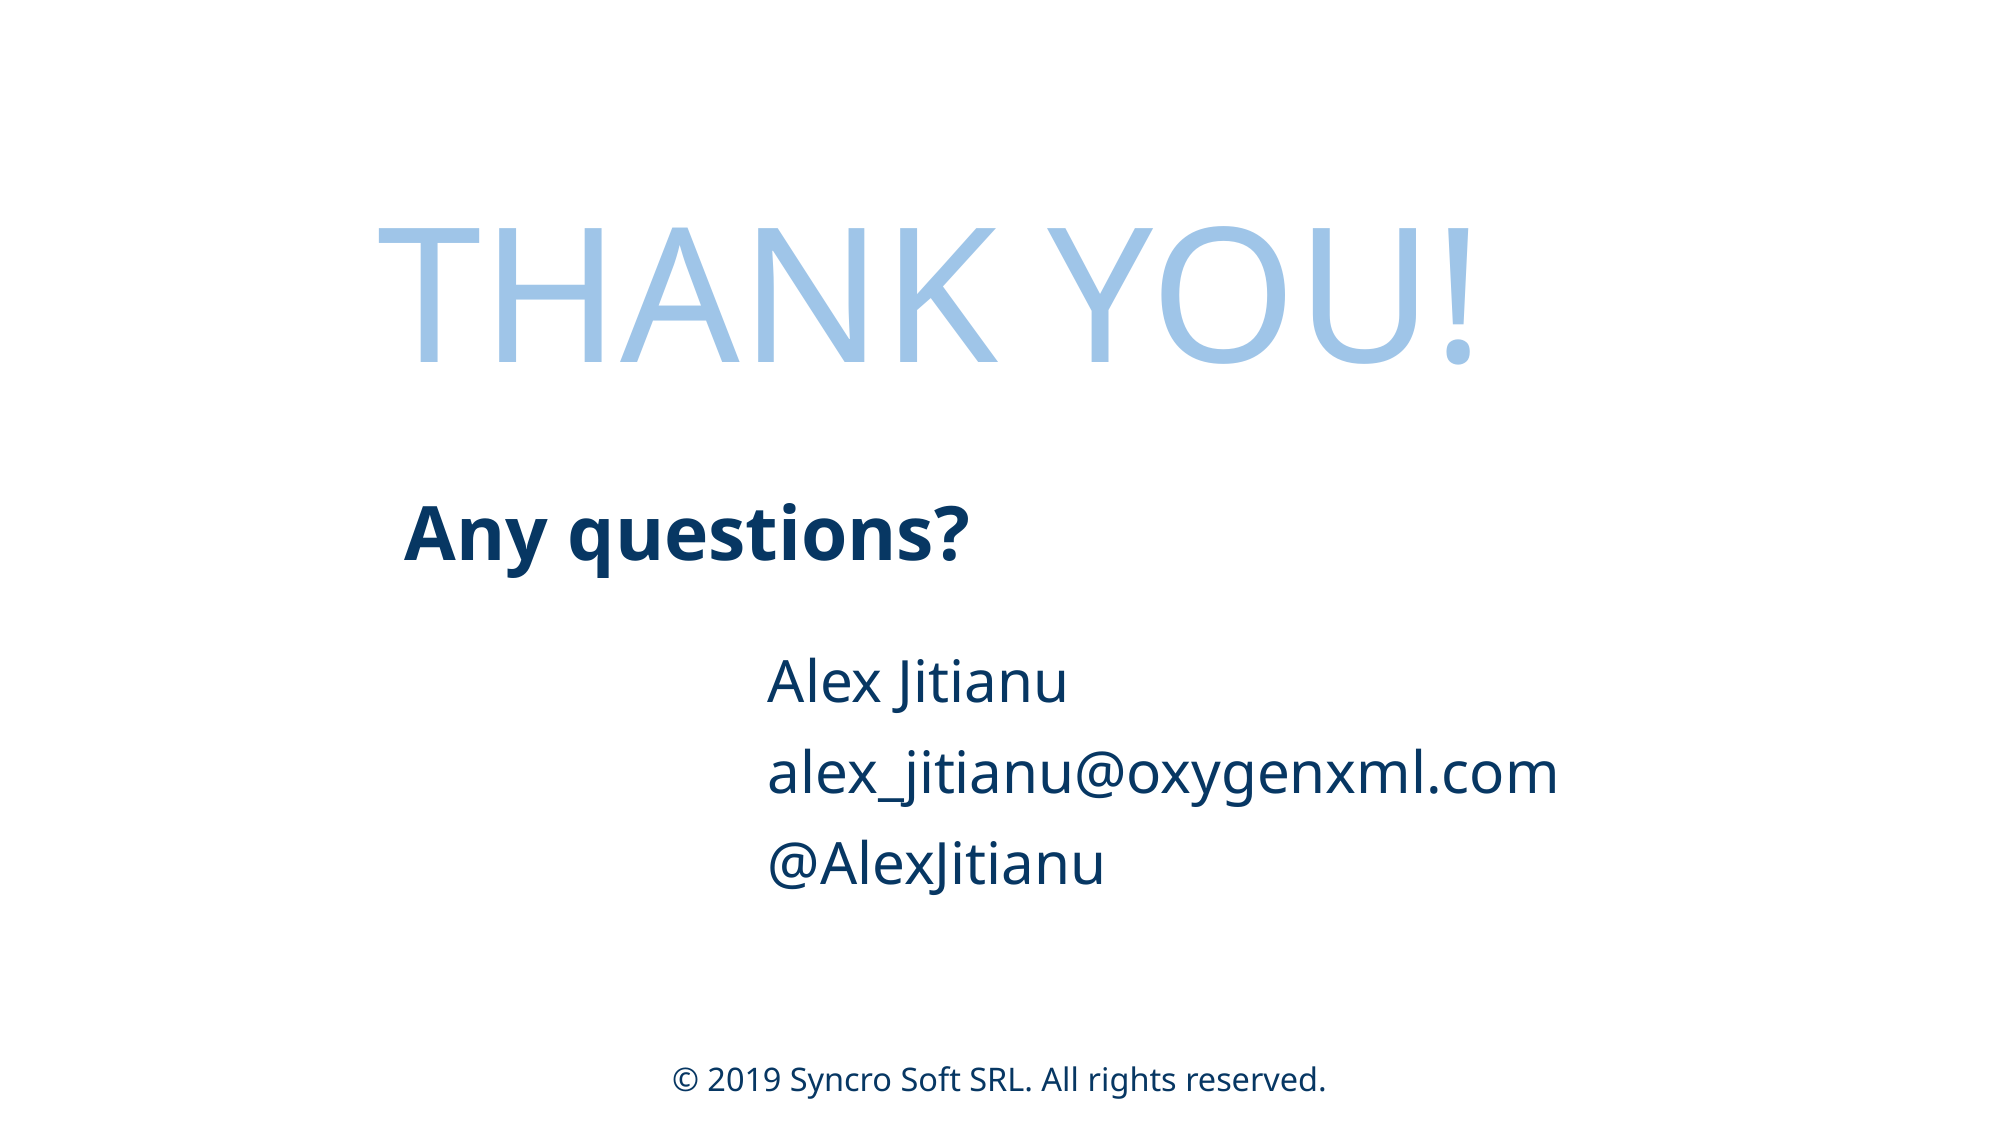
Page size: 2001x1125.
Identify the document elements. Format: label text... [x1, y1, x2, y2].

text_box Alex Jitianu alex_jitianu@oxygenxml.com @AlexJitianu [753, 629, 1675, 958]
list Any questions? [389, 470, 987, 607]
text_box THANK YOU! [362, 160, 1638, 374]
text_box © 2019 Syncro Soft SRL. All rights reserved. [654, 1049, 1346, 1108]
